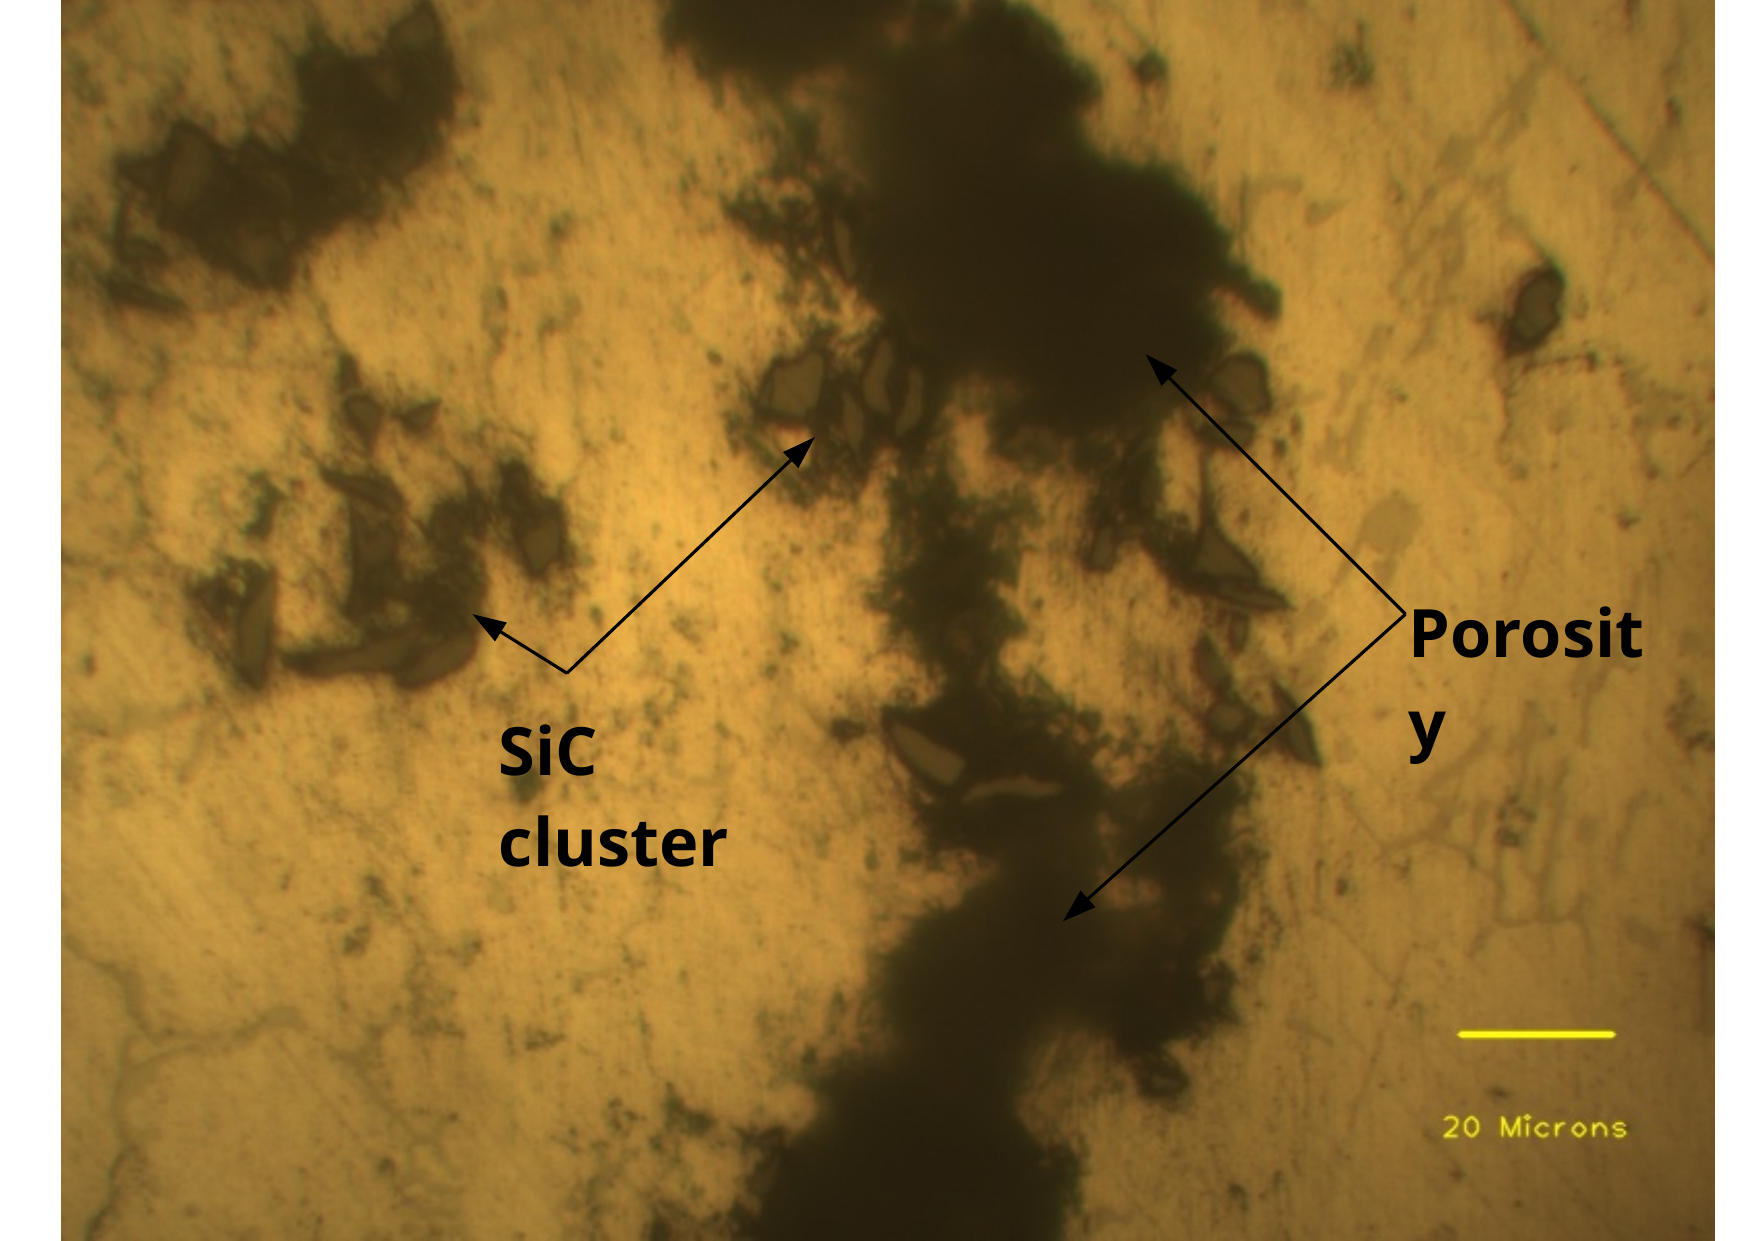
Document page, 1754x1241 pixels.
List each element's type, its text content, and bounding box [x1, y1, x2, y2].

picture [61, 0, 1715, 1241]
text_box Porosity [1393, 578, 1695, 661]
text_box SiC cluster [484, 696, 786, 846]
